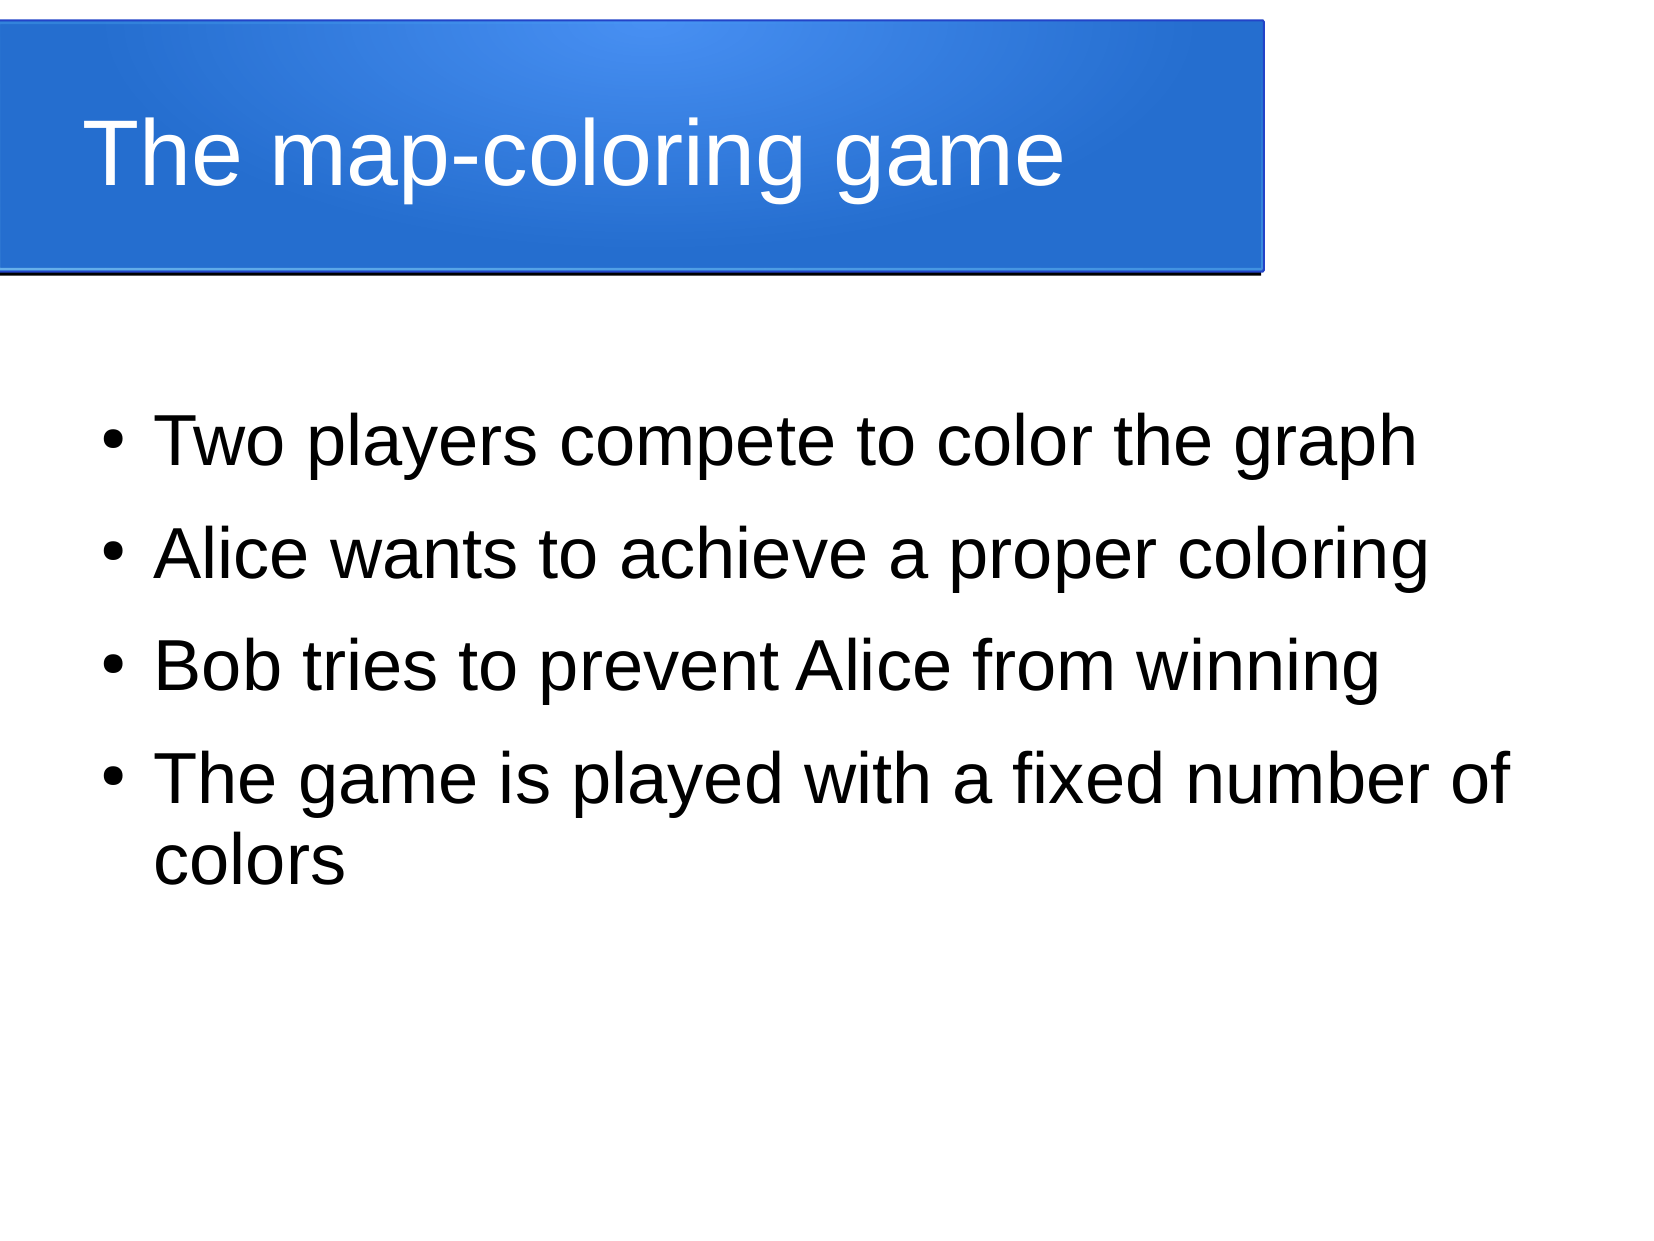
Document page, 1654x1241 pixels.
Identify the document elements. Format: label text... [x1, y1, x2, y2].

title The map-coloring game [82, 49, 1250, 257]
list Two players compete to color the graph Alice wants to achieve a proper coloring Bob tries to prevent Alice from winning The game is played with a fixed number of colors [82, 290, 1538, 1010]
